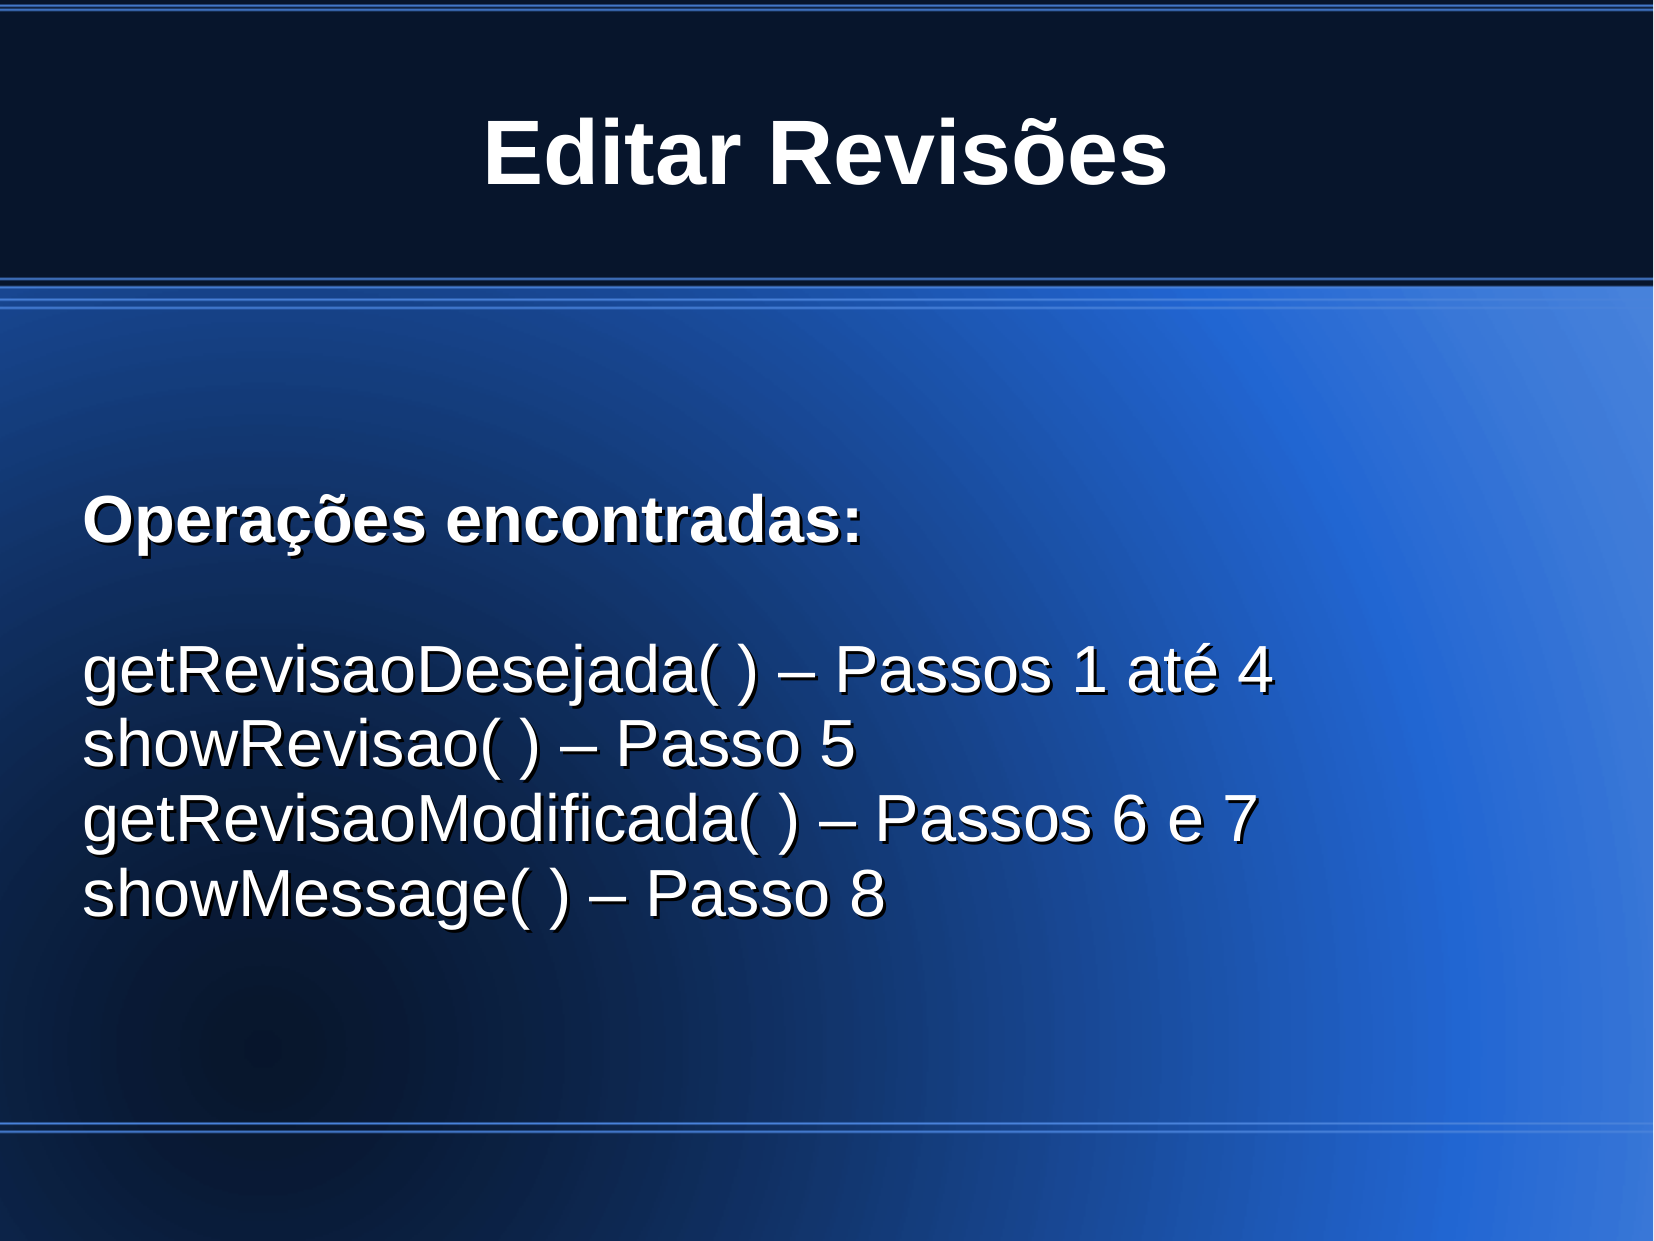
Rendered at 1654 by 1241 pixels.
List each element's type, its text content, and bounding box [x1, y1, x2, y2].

title Editar Revisões [82, 49, 1571, 257]
picture [0, 0, 1654, 1241]
subtitle Operações encontradas: getRevisaoDesejada( ) – Passos 1 até 4 showRevisao( ) – Passo 5 getRevisaoModificada( ) – Passos 6 e 7 showMessage( ) – Passo 8 [82, 355, 1571, 1058]
